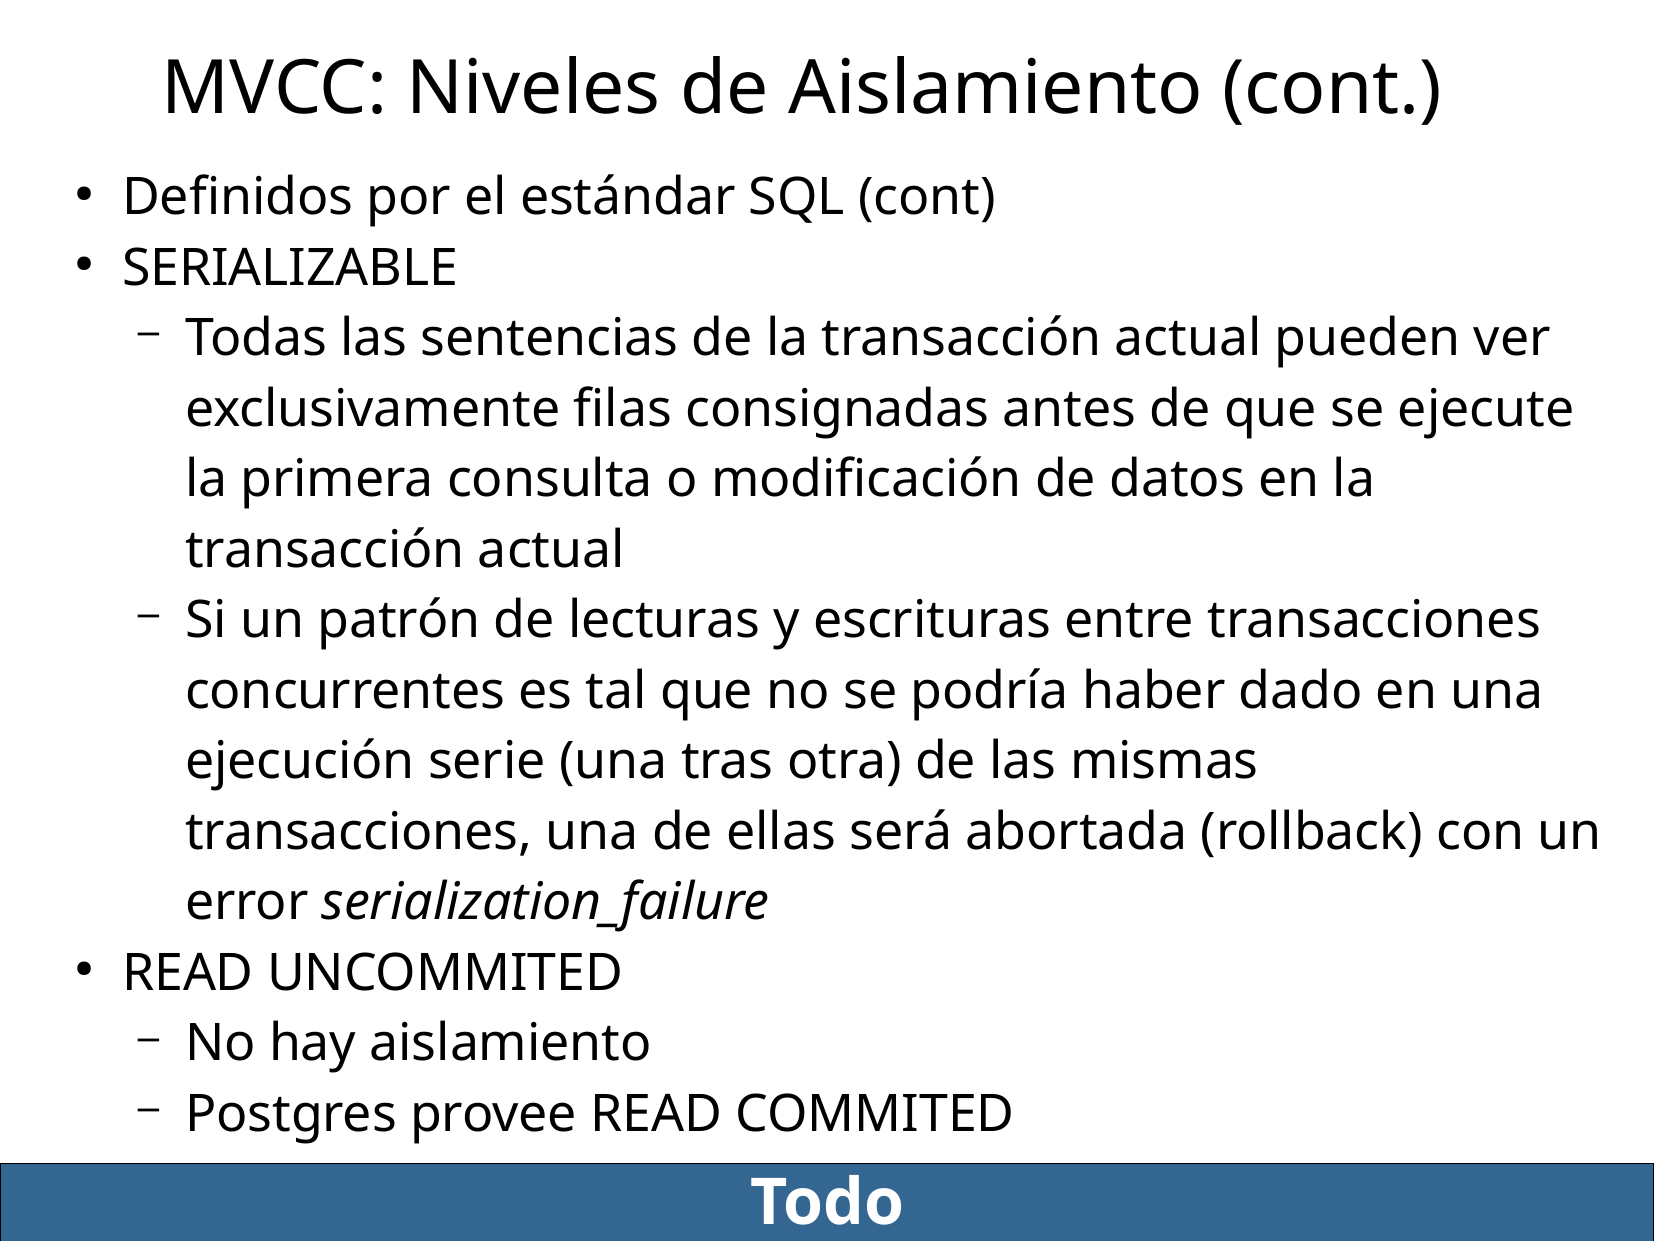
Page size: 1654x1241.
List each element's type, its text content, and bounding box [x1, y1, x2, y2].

title MVCC: Niveles de Aislamiento (cont.) [75, 3, 1530, 159]
list Definidos por el estándar SQL (cont) SERIALIZABLE Todas las sentencias de la transacción actual pueden ver exclusivamente filas consignadas antes de que se ejecute la primera consulta o modificación de datos en la transacción actual Si un patrón de lecturas y escrituras entre transacciones concurrentes es tal que no se podría haber dado en una ejecución serie (una tras otra) de las mismas transacciones, una de ellas será abortada (rollback) con un error serialization_failure READ UNCOMMITED No hay aislamiento Postgres provee READ COMMITED [59, 159, 1621, 1159]
